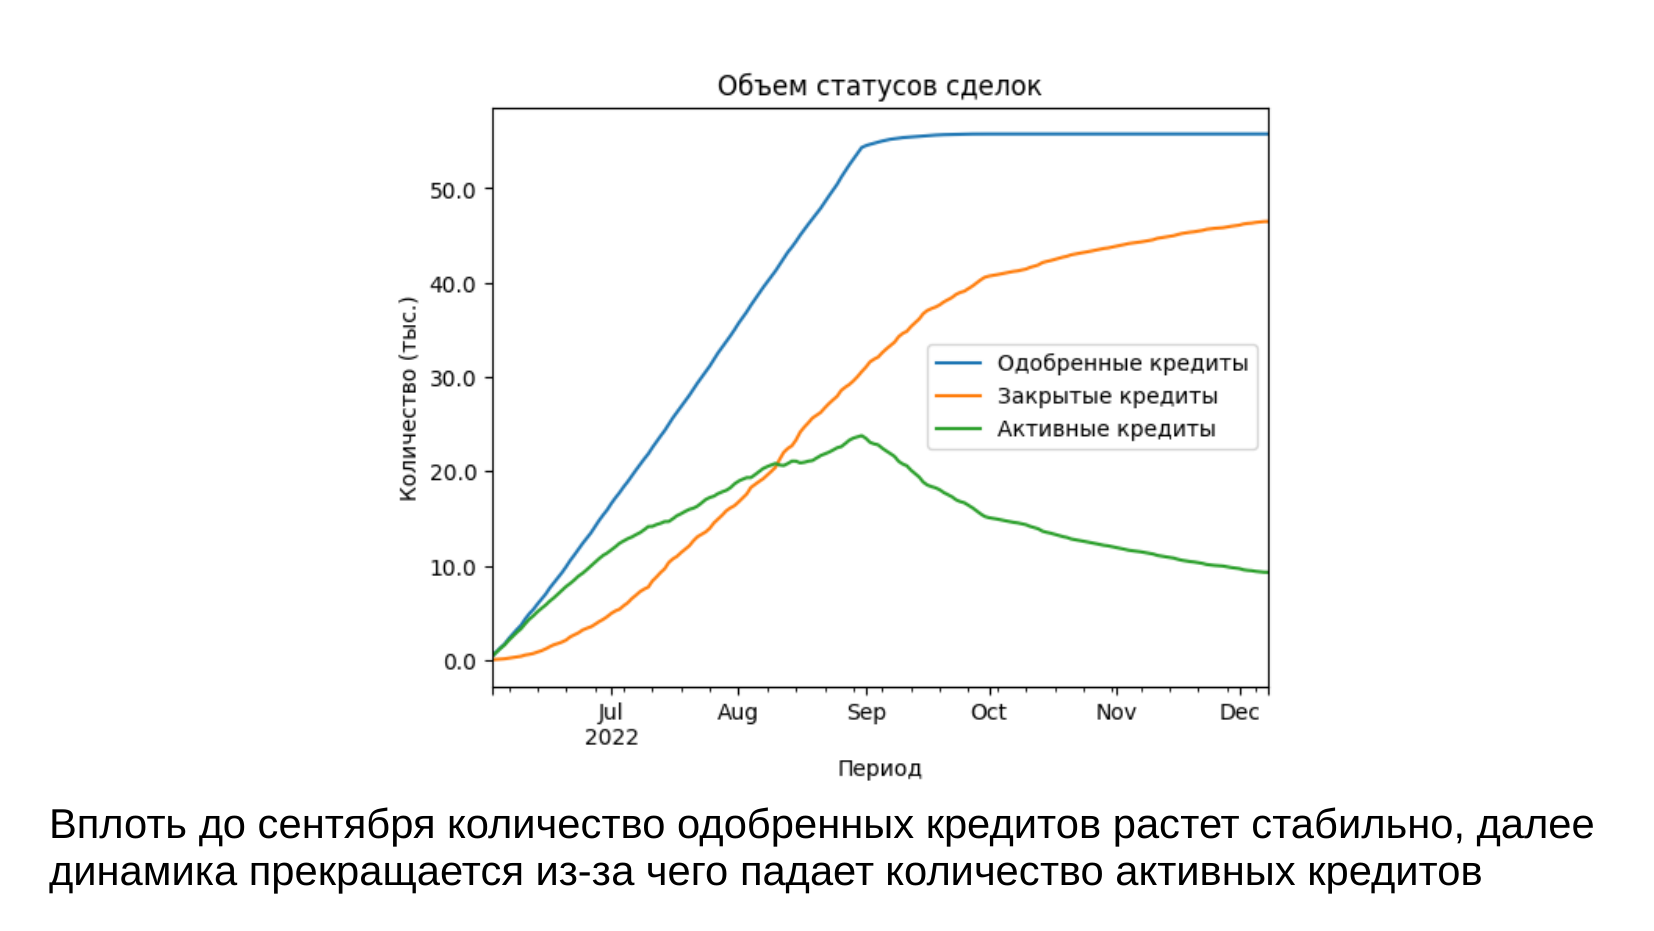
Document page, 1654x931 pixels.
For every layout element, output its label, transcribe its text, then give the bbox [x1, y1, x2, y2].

text_box Вплоть до сентября количество одобренных кредитов растет стабильно, далее динамика прекращается из-за чего падает количество активных кредитов [34, 793, 1618, 931]
picture [383, 58, 1284, 793]
